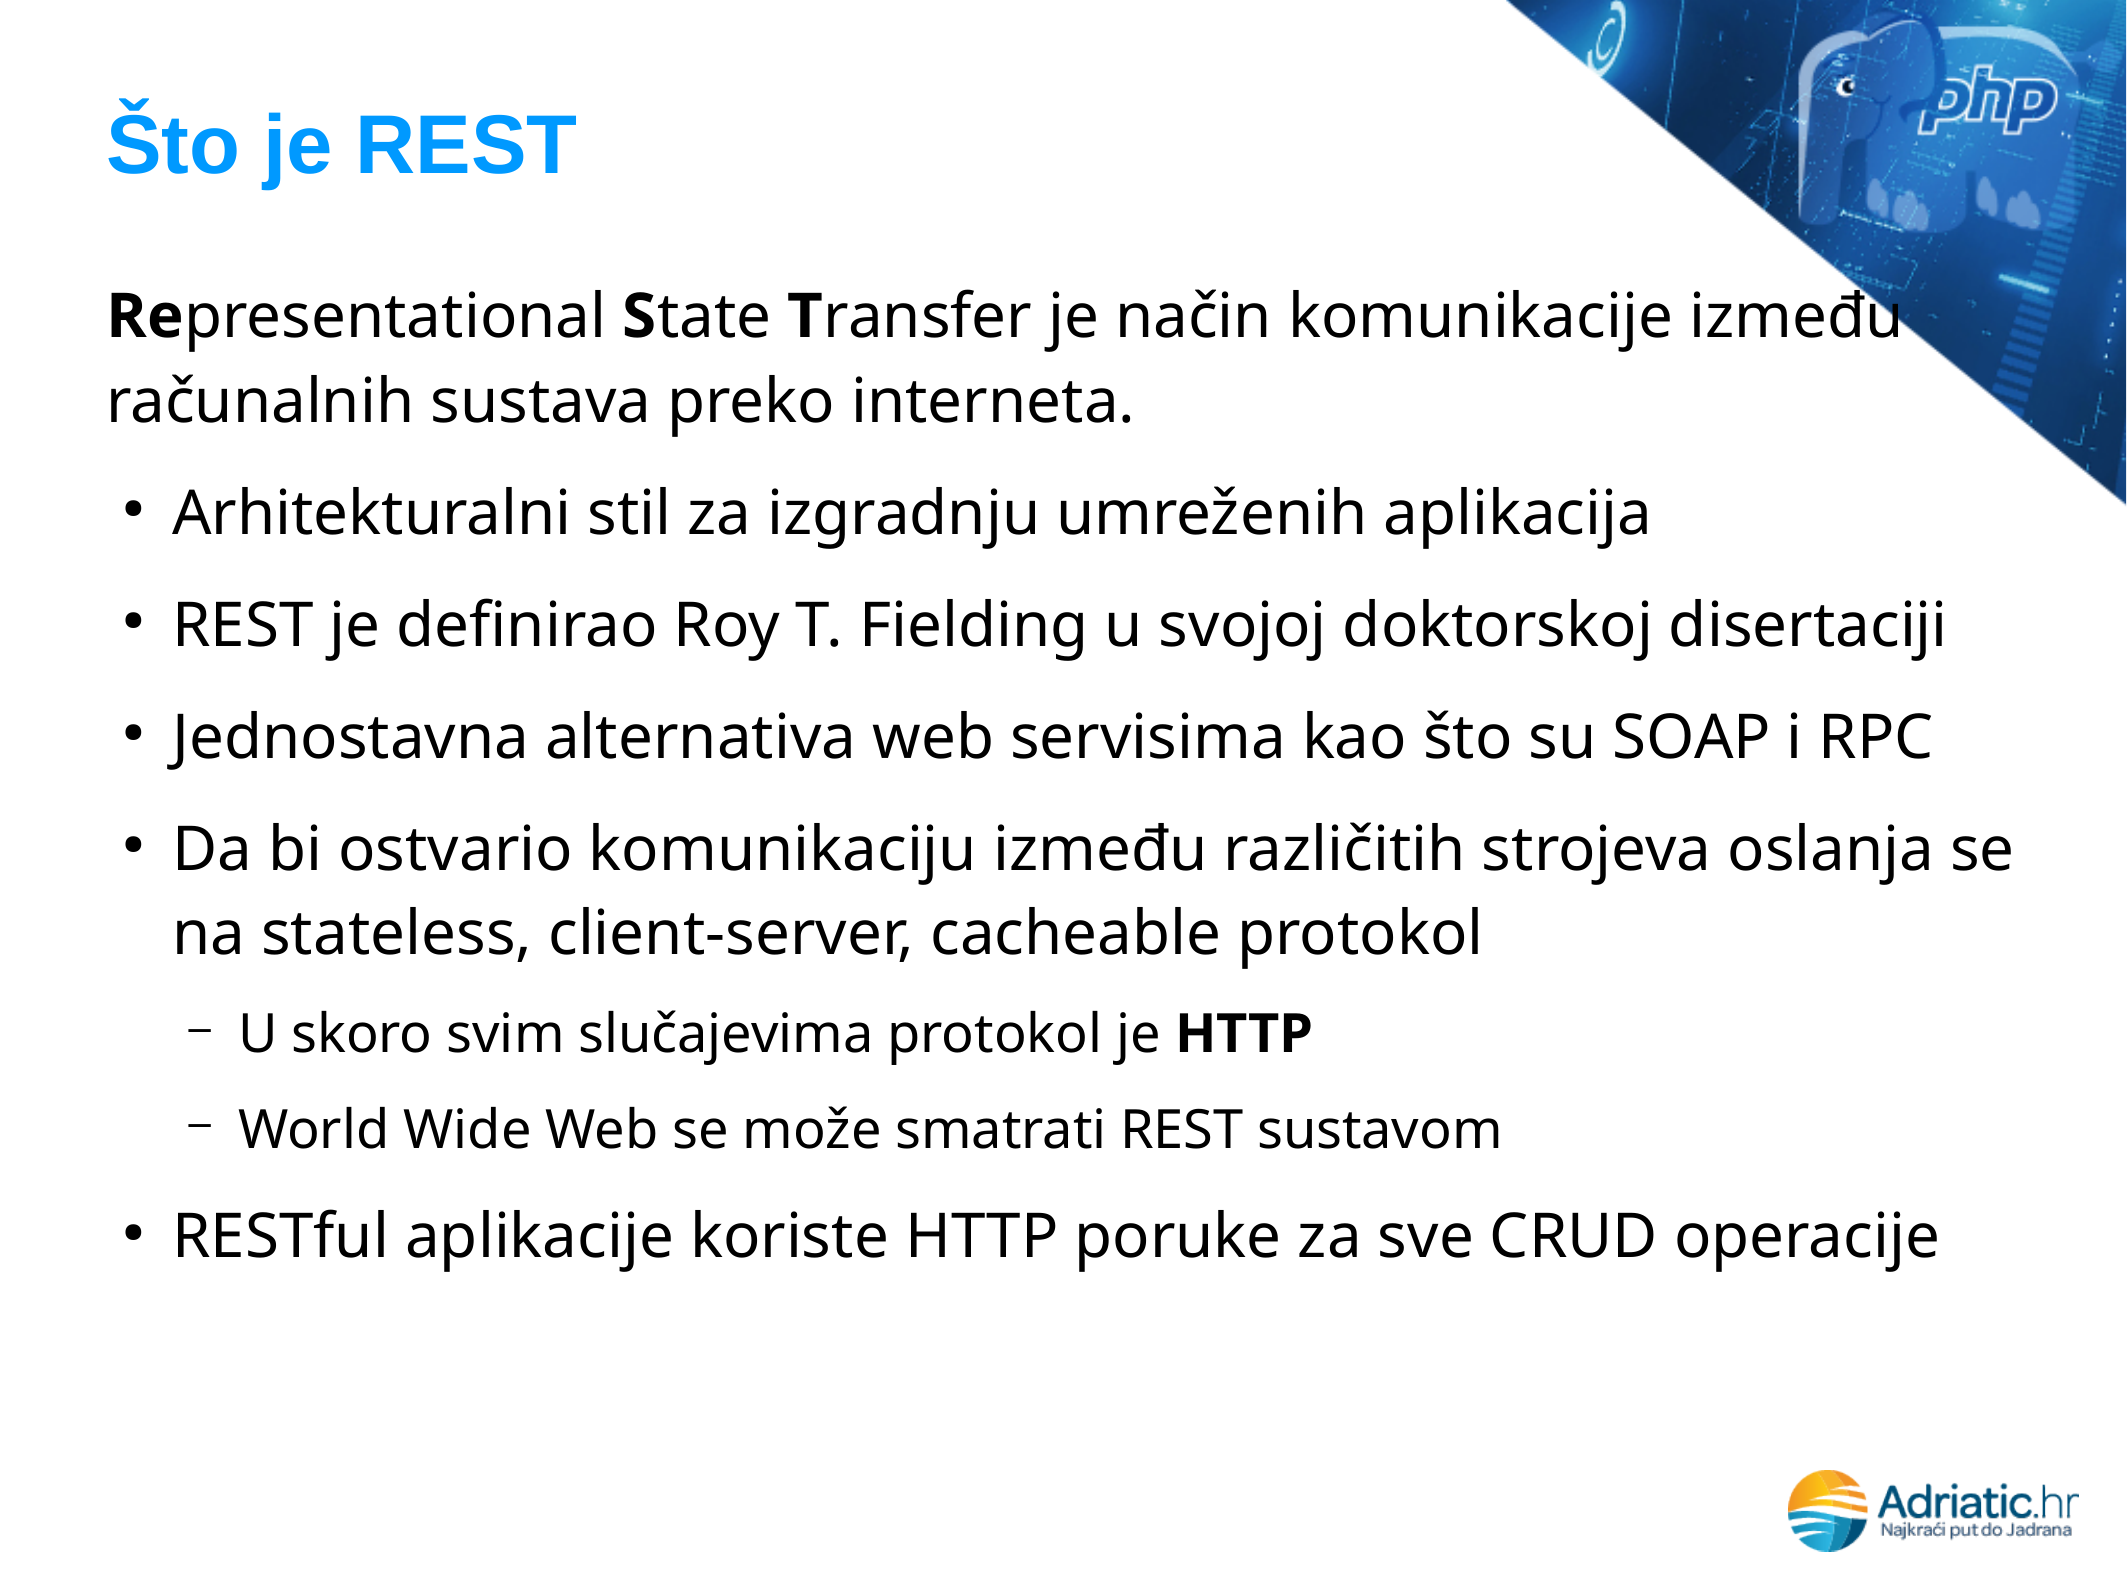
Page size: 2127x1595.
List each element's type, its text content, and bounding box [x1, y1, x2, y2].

list Representational State Transfer je način komunikacije između računalnih sustava preko interneta. Arhitekturalni stil za izgradnju umreženih aplikacija REST je definirao Roy T. Fielding u svojoj doktorskoj disertaciji Jednostavna alternativa web servisima kao što su SOAP i RPC Da bi ostvario komunikaciju između različitih strojeva oslanja se na stateless, client-server, cacheable protokol U skoro svim slučajevima protokol je HTTP World Wide Web se može smatrati REST sustavom RESTful aplikacije koriste HTTP poruke za sve CRUD operacije [106, 271, 2020, 1453]
picture [1505, 0, 2127, 625]
picture [1788, 1470, 2079, 1552]
title Što je REST [106, 70, 1630, 219]
